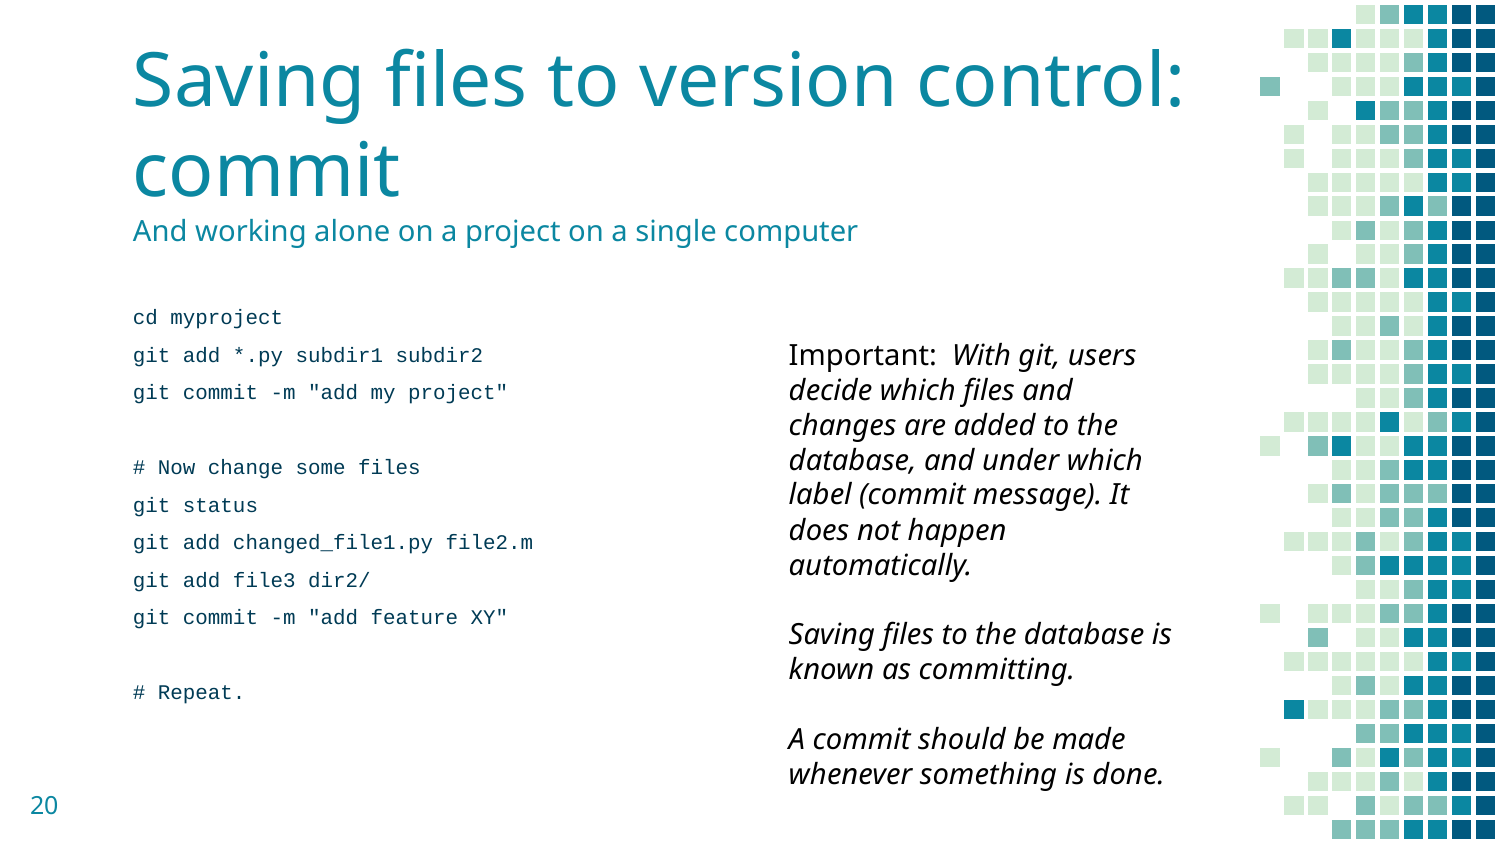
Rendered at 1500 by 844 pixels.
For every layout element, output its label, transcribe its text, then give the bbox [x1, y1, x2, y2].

text_box Important: With git, users decide which files and changes are added to the database, and under which label (commit message). It does not happen automatically. Saving files to the database is known as committing. A commit should be made whenever something is done. [773, 321, 1191, 806]
list cd myproject git add *.py subdir1 subdir2 git commit -m "add my project" # Now change some files git status git add changed_file1.py file2.m git add file3 dir2/ git commit -m "add feature XY" # Repeat. [117, 289, 650, 796]
title Saving files to version control: commit And working alone on a project on a single computer [117, 121, 1227, 262]
slide_number <number> [15, 774, 105, 839]
